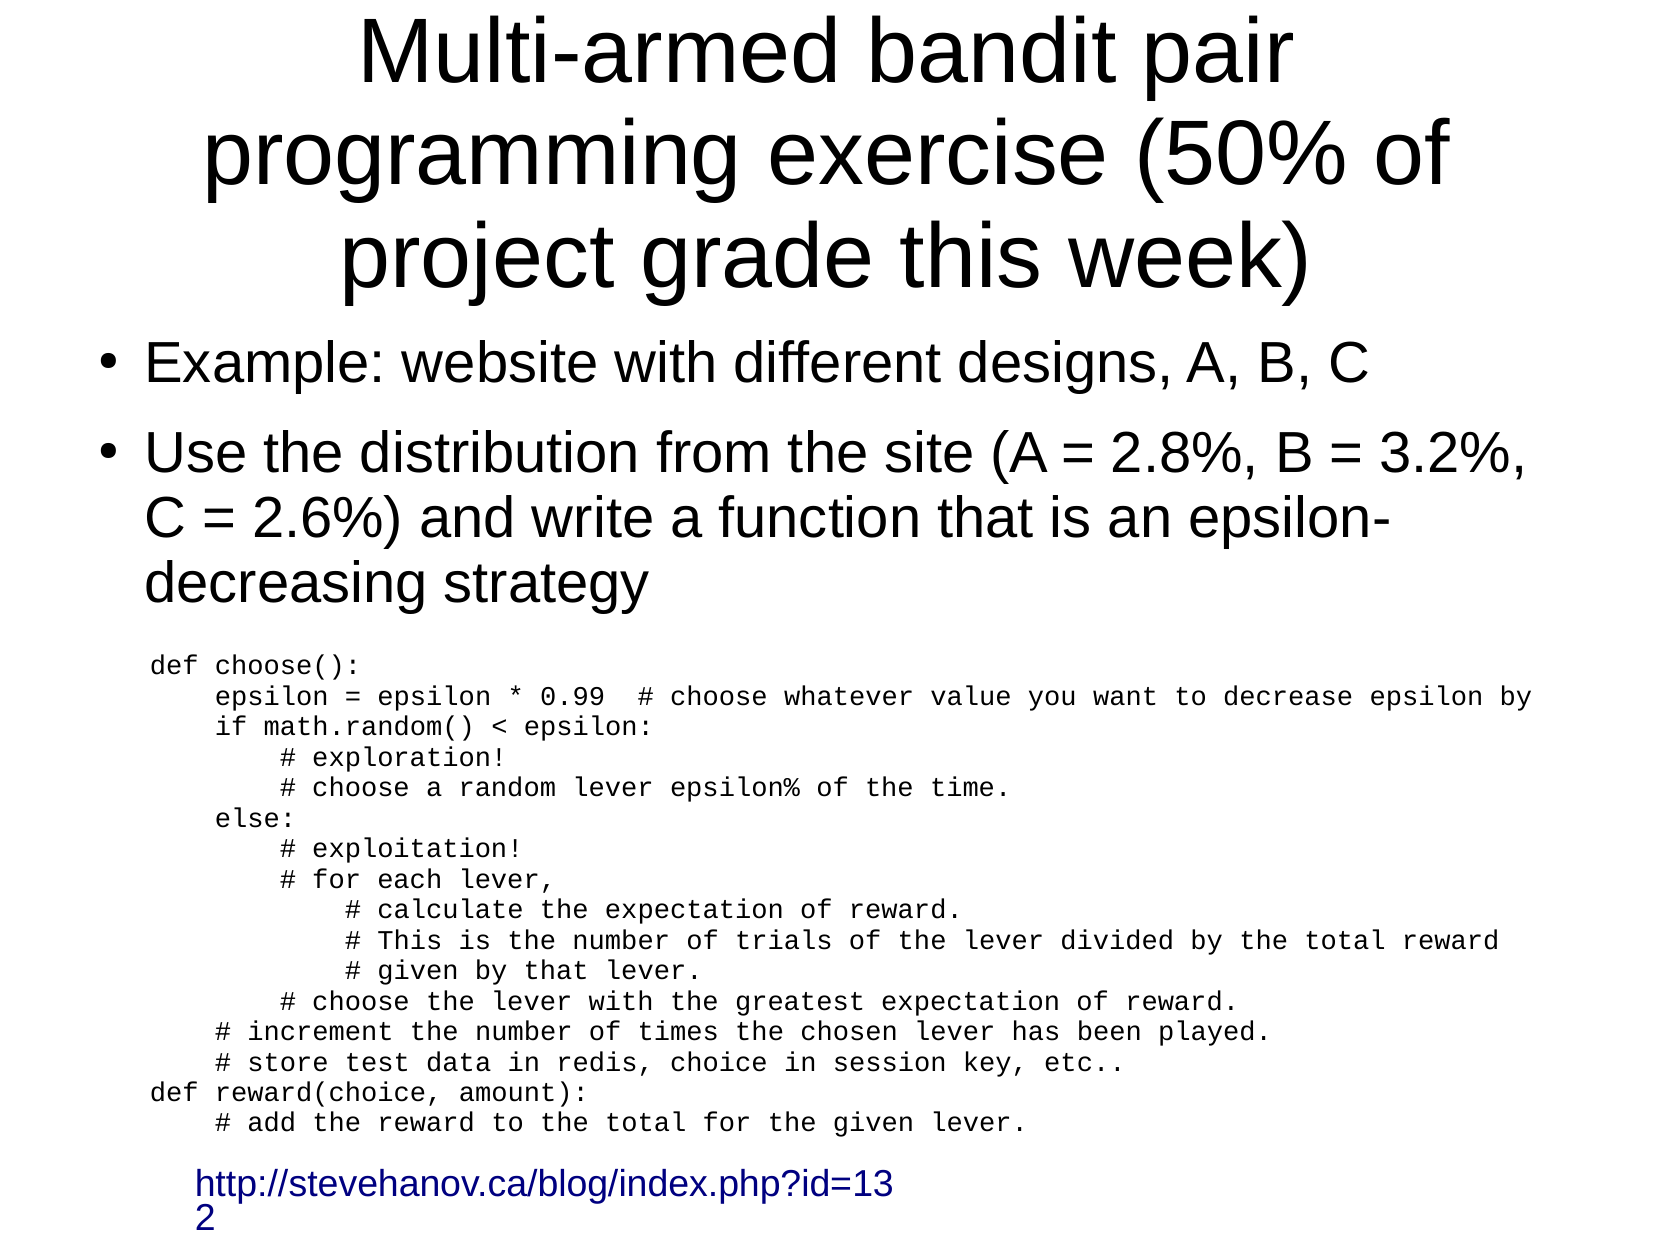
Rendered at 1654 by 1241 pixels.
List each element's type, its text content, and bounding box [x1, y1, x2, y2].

title Multi-armed bandit pair programming exercise (50% of project grade this week) [82, 0, 1571, 307]
text_box http://stevehanov.ca/blog/index.php?id=132 [180, 1155, 930, 1212]
list Example: website with different designs, A, B, C Use the distribution from the site (A = 2.8%, B = 3.2%, C = 2.6%) and write a function that is an epsilon-decreasing strategy [82, 330, 1571, 616]
text_box def choose(): epsilon = epsilon * 0.99 # choose whatever value you want to decrease epsilon by if math.random() < epsilon: # exploration! # choose a random lever epsilon% of the time. else: # exploitation! # for each lever, # calculate the expectation of reward. # This is the number of trials of the lever divided by the total reward # given by that lever. # choose the lever with the greatest expectation of reward. # increment the number of times the chosen lever has been played. # store test data in redis, choice in session key, etc.. def reward(choice, amount): # add the reward to the total for the given lever. [135, 645, 1576, 1148]
